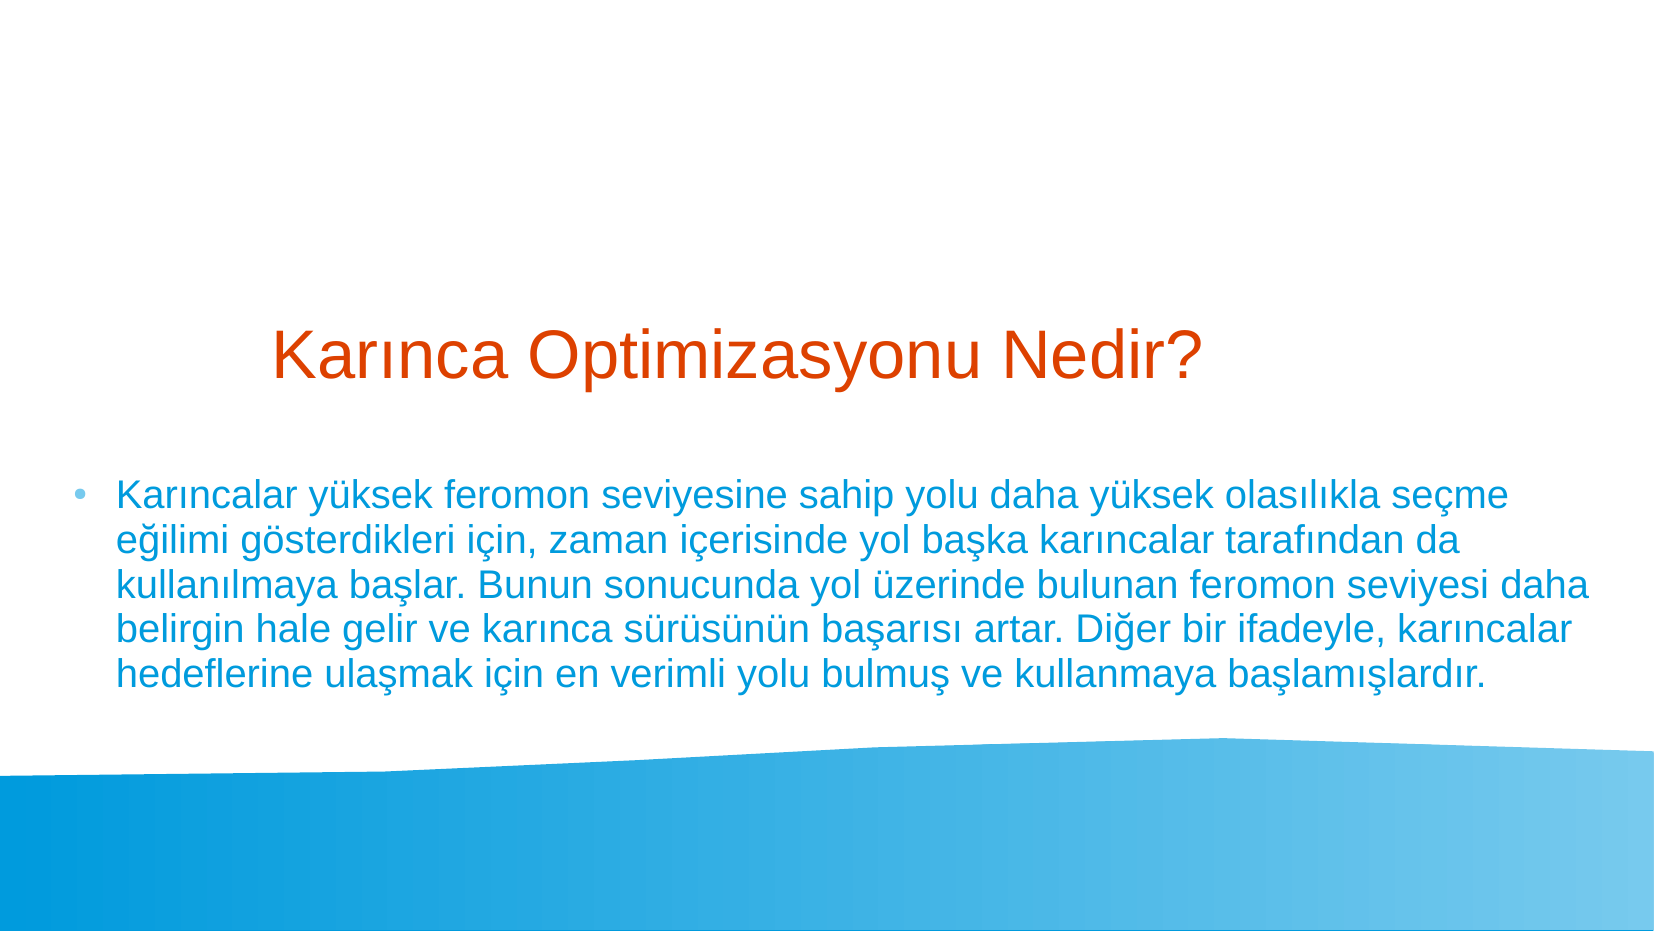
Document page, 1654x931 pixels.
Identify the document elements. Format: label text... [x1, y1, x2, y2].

title Karınca Optimizasyonu Nedir? [0, 265, 1477, 443]
list Karıncalar yüksek feromon seviyesine sahip yolu daha yüksek olasılıkla seçme eğilimi gösterdikleri için, zaman içerisinde yol başka karıncalar tarafından da kullanılmaya başlar. Bunun sonucunda yol üzerinde bulunan feromon seviyesi daha belirgin hale gelir ve karınca sürüsünün başarısı artar. Diğer bir ifadeyle, karıncalar hedeflerine ulaşmak için en verimli yolu bulmuş ve kullanmaya başlamışlardır. [59, 472, 1595, 739]
